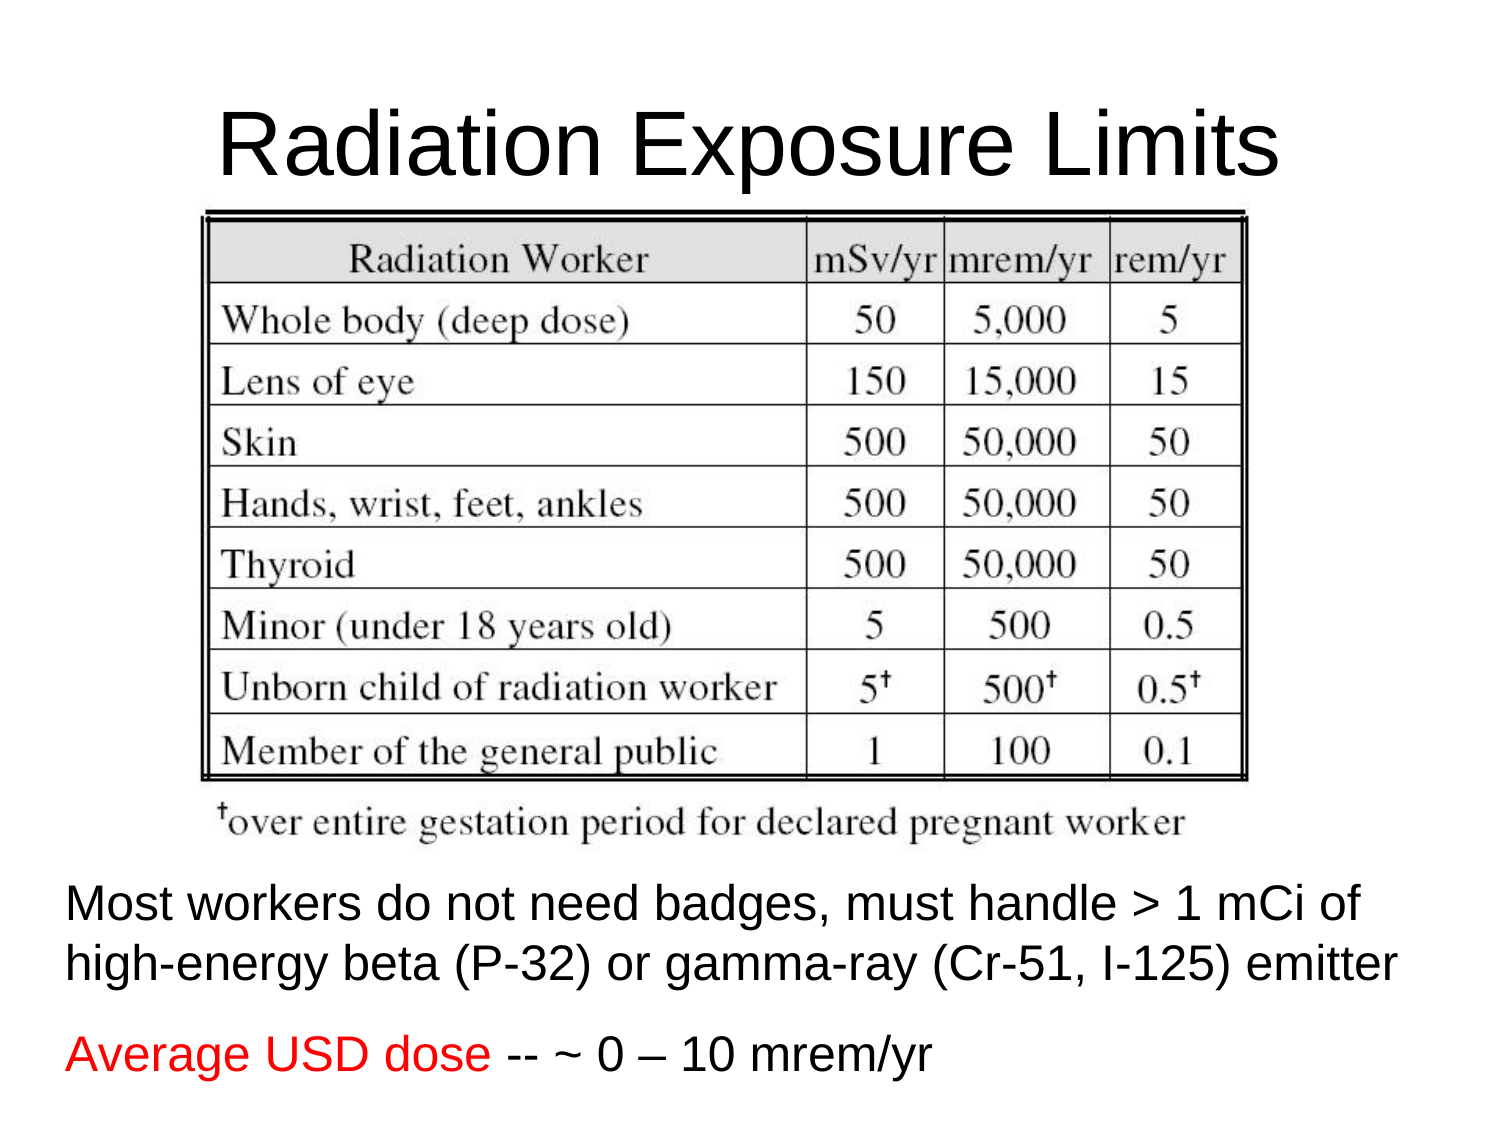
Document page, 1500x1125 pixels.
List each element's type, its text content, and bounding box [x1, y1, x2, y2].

title Radiation Exposure Limits [75, 45, 1426, 233]
text_box Most workers do not need badges, must handle > 1 mCi of high-energy beta (P-32) or gamma-ray (Cr-51, I-125) emitter Average USD dose -- ~ 0 – 10 mrem/yr [50, 862, 1476, 1090]
picture [187, 199, 1280, 857]
